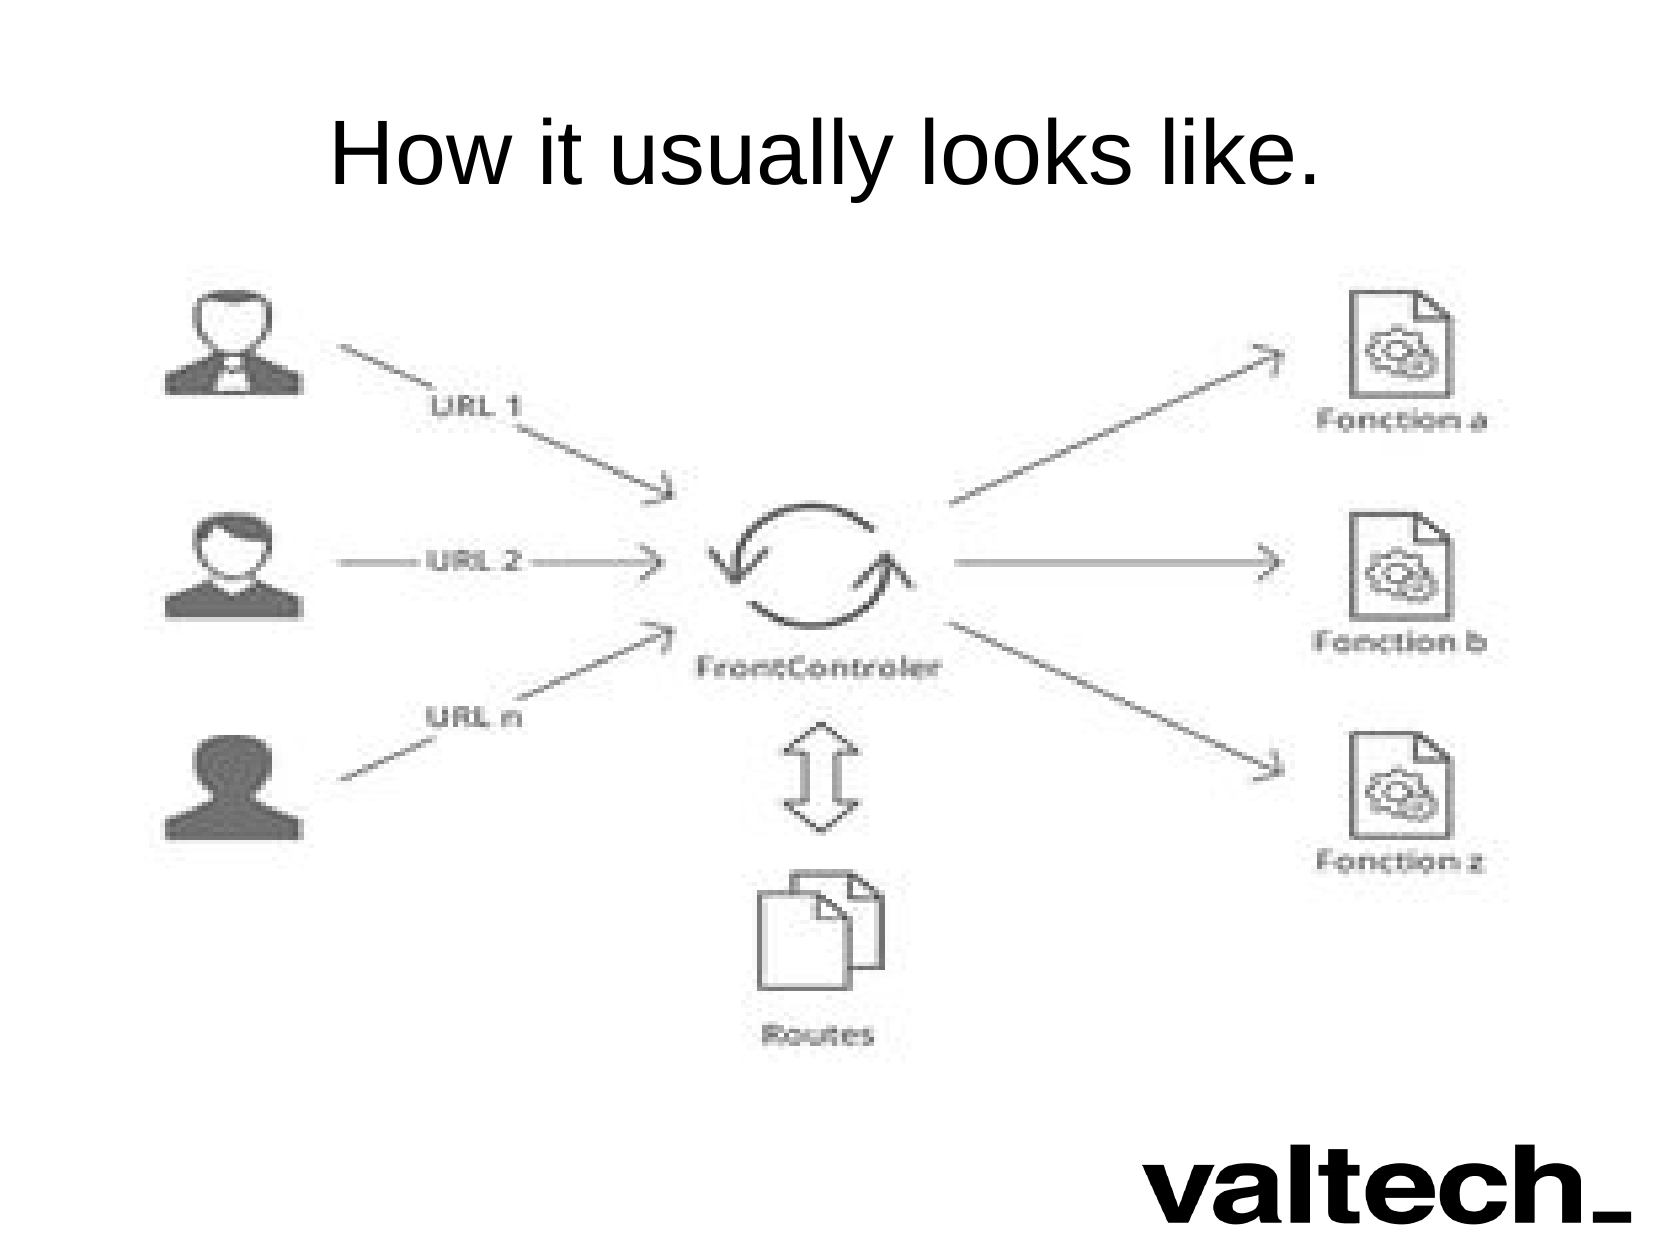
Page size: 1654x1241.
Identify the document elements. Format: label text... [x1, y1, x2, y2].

picture [59, 265, 1605, 1063]
title How it usually looks like. [82, 49, 1571, 257]
picture [1122, 1121, 1645, 1241]
